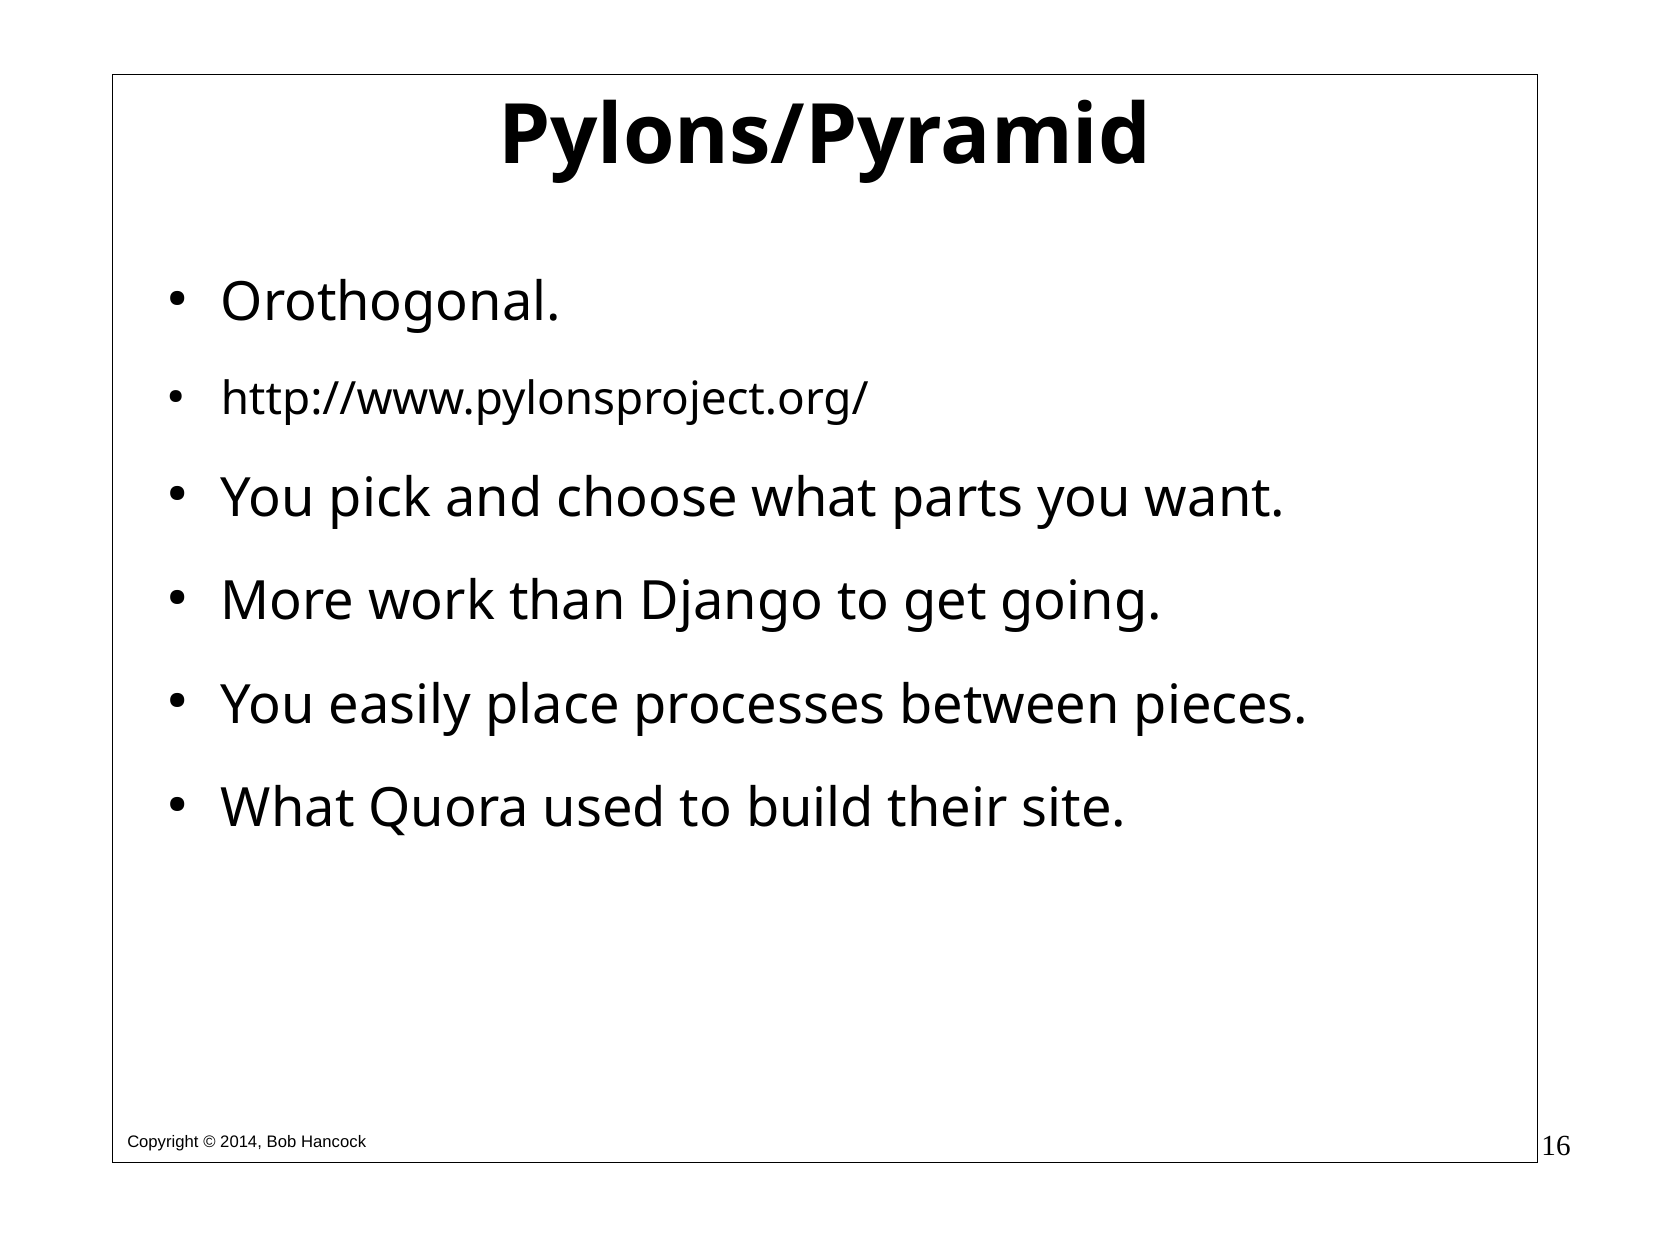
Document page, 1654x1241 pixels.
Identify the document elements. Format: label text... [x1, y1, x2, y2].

title Pylons/Pyramid [112, 75, 1538, 188]
text_box Copyright © 2014, Bob Hancock [112, 1125, 381, 1159]
list Orothogonal. http://www.pylonsproject.org/ You pick and choose what parts you want. More work than Django to get going. You easily place processes between pieces. What Quora used to build their site. [150, 262, 1501, 1126]
